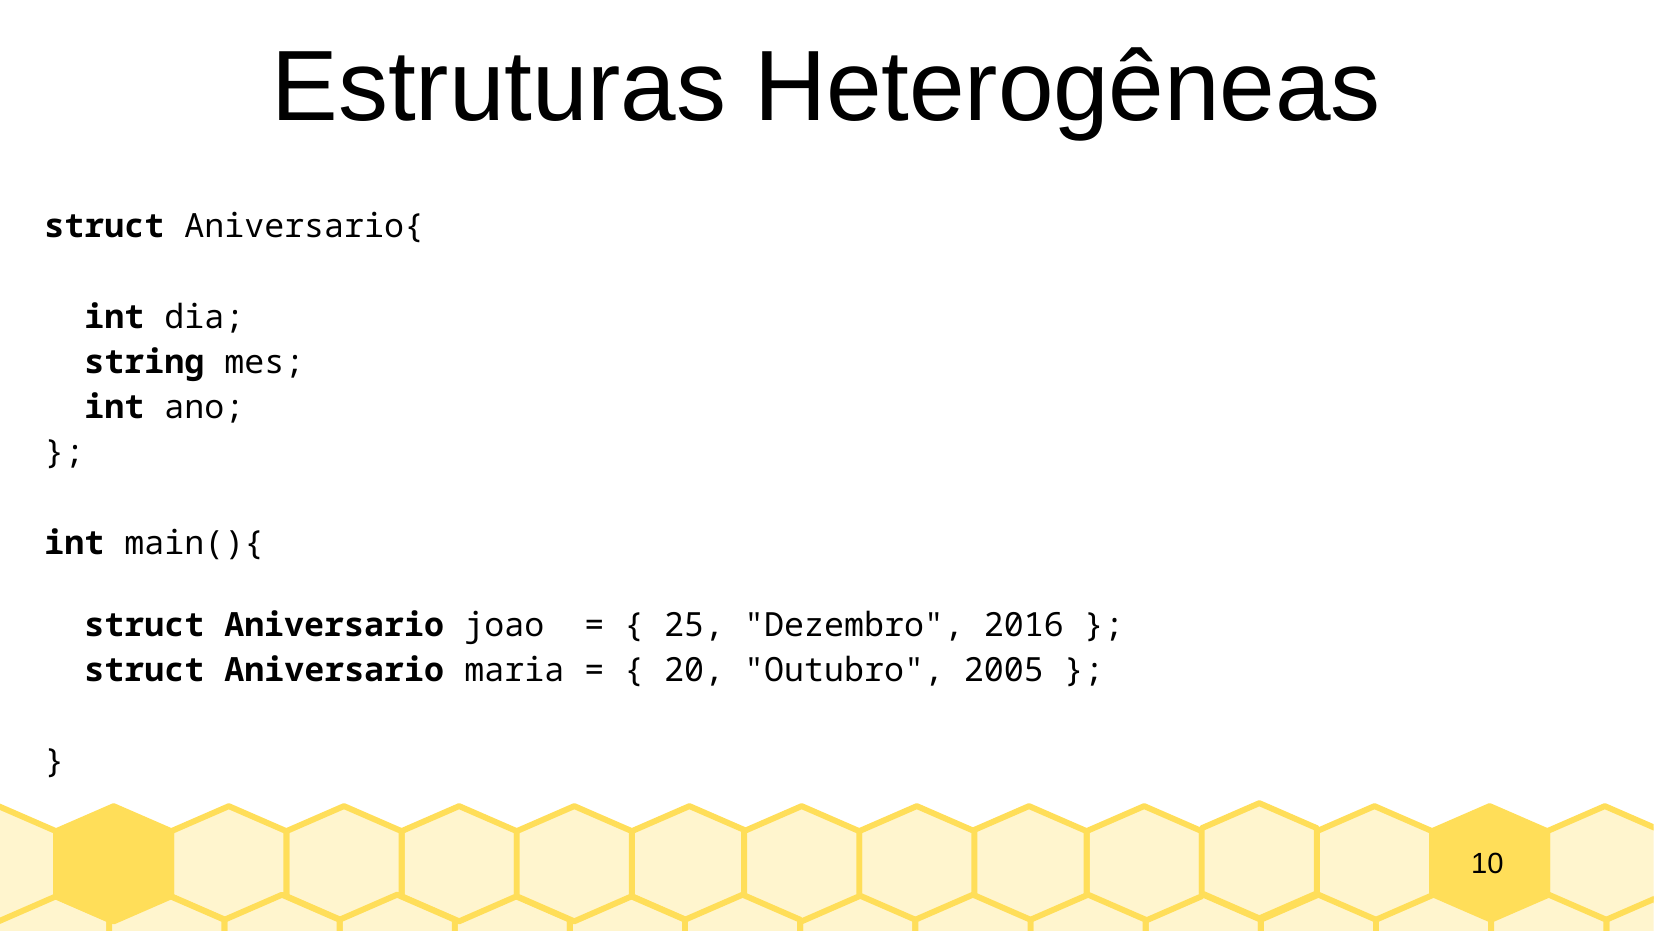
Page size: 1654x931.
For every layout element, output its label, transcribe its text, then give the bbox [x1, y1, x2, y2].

text_box struct Aniversario{ int dia; string mes; int ano; }; int main(){ struct Aniversario joao = { 25, "Dezembro", 2016 }; struct Aniversario maria = { 20, "Outubro", 2005 }; } [29, 194, 1595, 756]
title Estruturas Heterogêneas [29, 11, 1625, 160]
